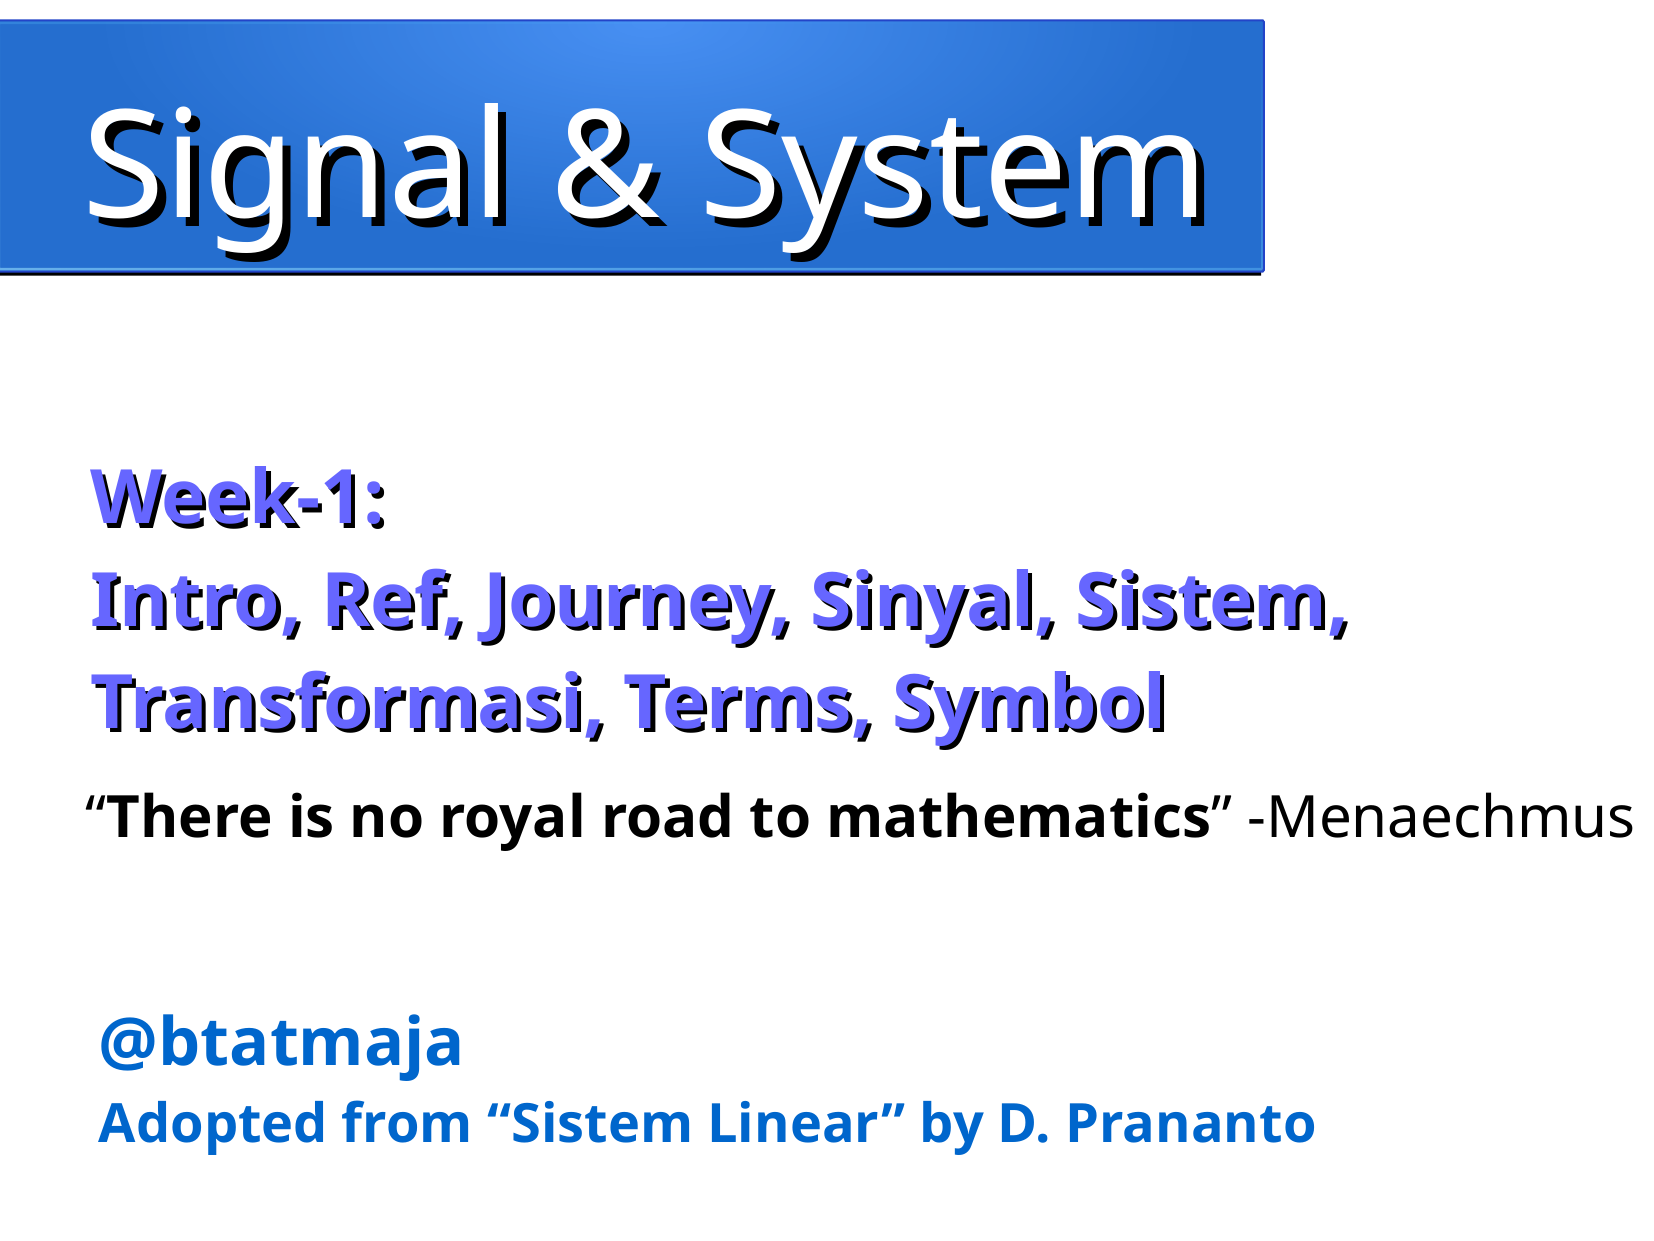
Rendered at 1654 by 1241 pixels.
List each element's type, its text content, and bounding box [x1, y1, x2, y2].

subtitle Signal & System [82, 75, 1235, 244]
text_box “There is no royal road to mathematics” -Menaechmus [70, 767, 1576, 849]
text_box @btatmaja Adopted from “Sistem Linear” by D. Prananto [84, 986, 1601, 1138]
text_box Week-1: Intro, Ref, Journey, Sinyal, Sistem, Transformasi, Terms, Symbol [75, 436, 1405, 705]
